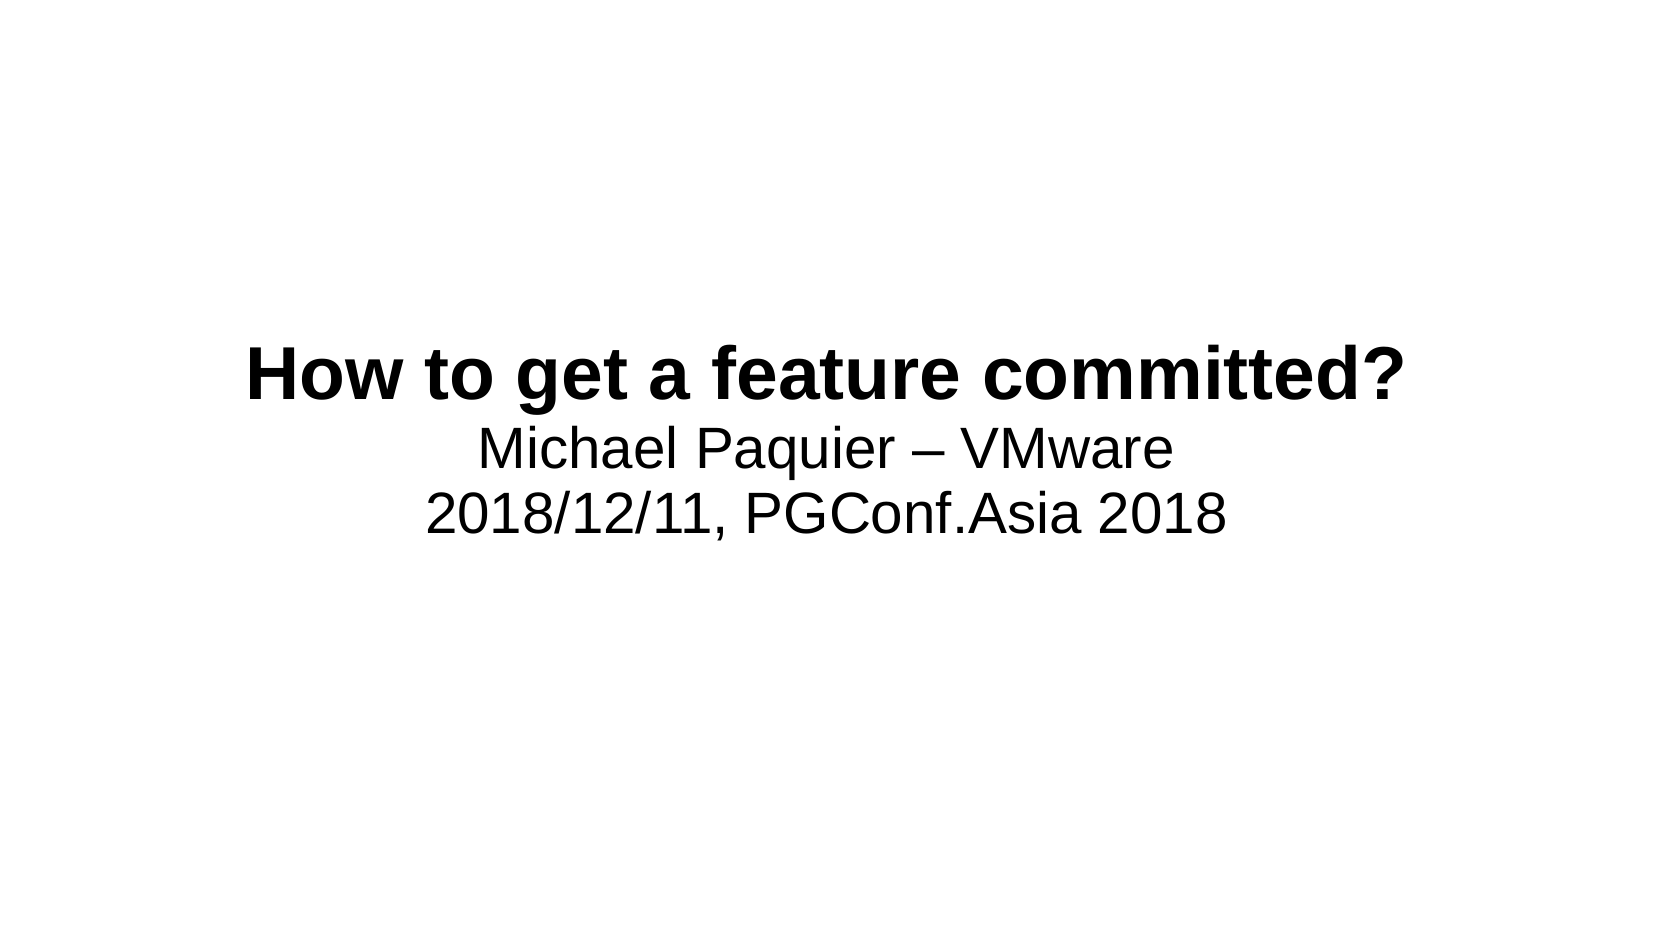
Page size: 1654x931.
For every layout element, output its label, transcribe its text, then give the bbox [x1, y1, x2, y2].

subtitle How to get a feature committed? Michael Paquier – VMware 2018/12/11, PGConf.Asia 2018 [82, 120, 1571, 758]
